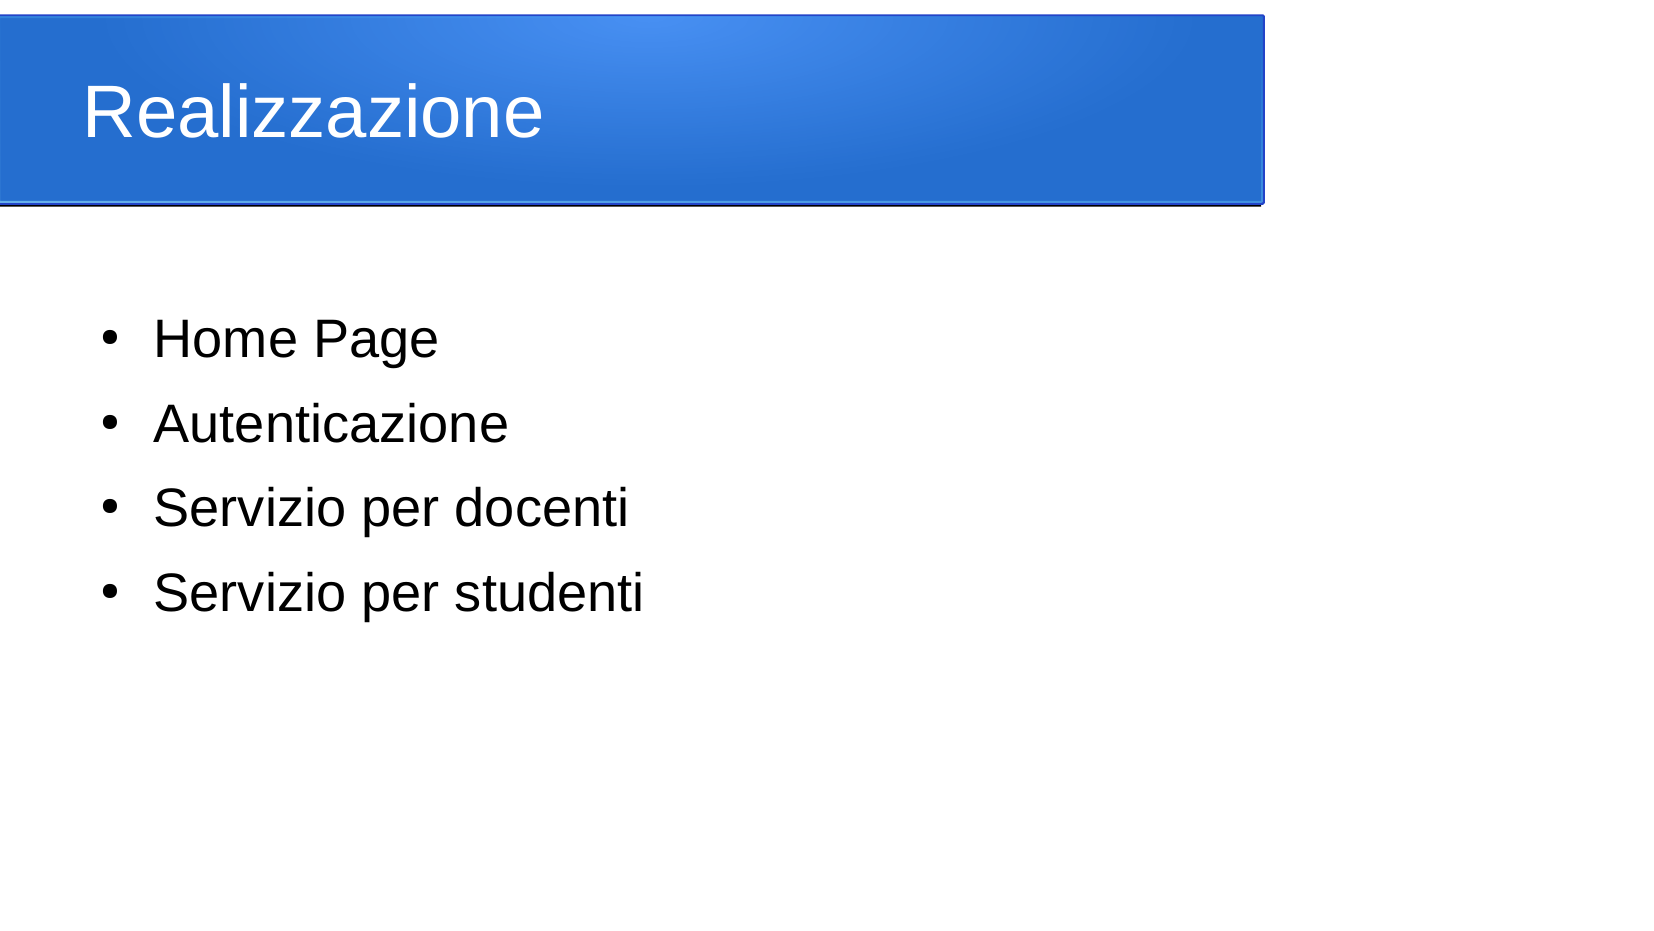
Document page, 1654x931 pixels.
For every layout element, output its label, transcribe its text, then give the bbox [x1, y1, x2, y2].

title Realizzazione [82, 35, 1235, 189]
list Home Page Autenticazione Servizio per docenti Servizio per studenti [82, 224, 1571, 764]
